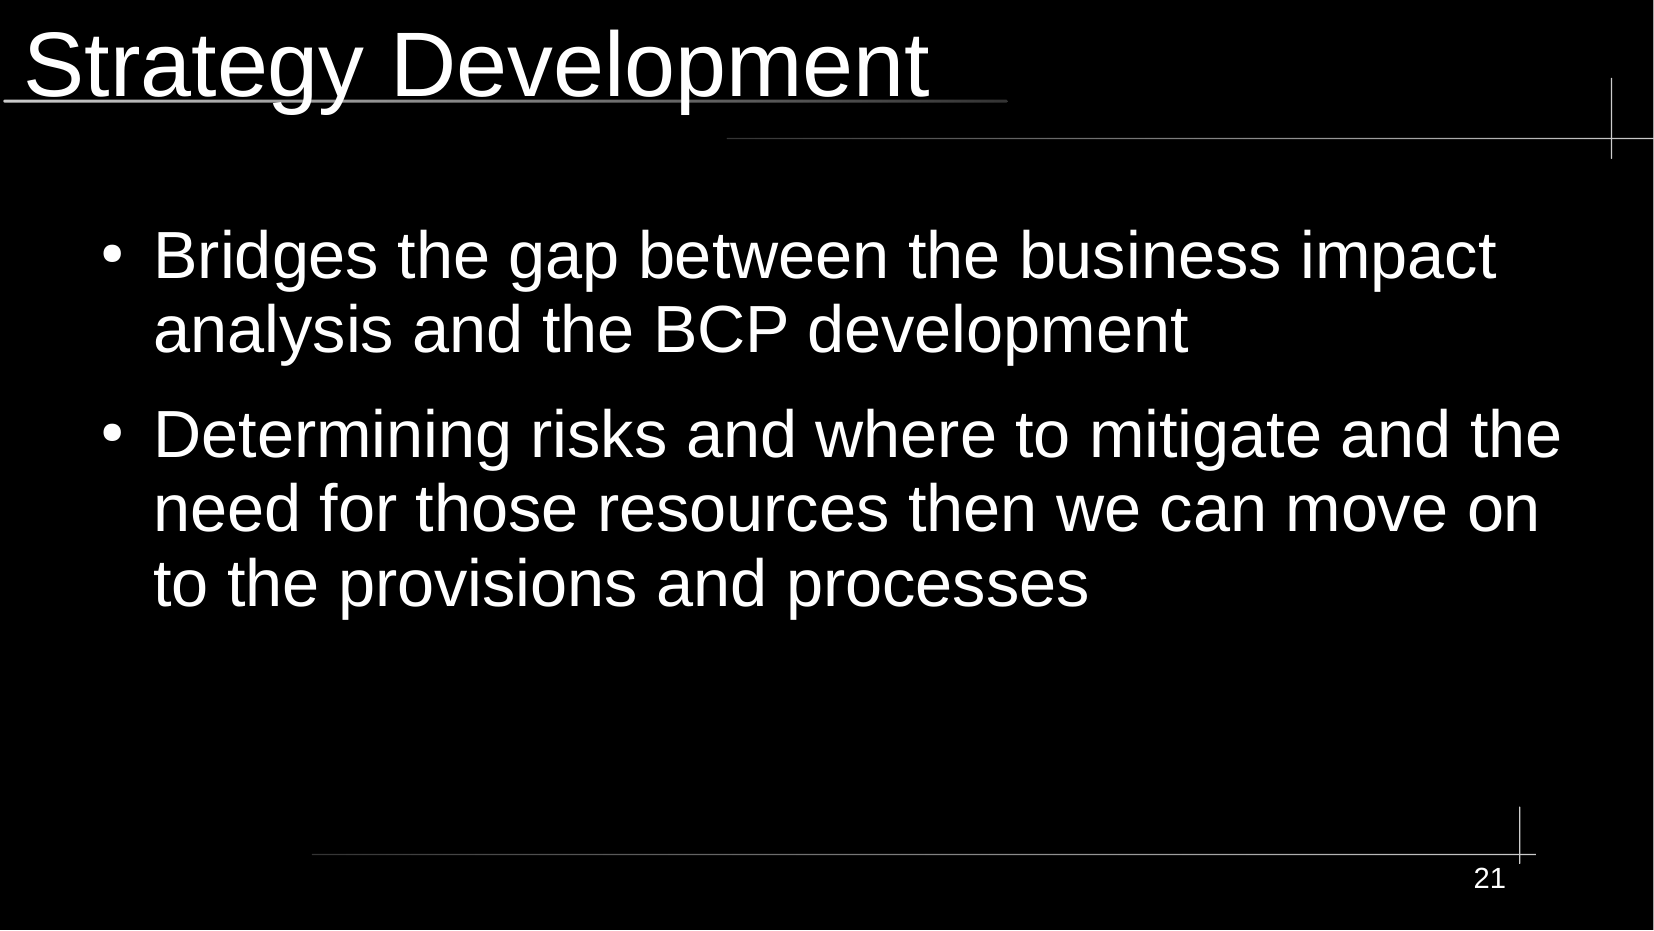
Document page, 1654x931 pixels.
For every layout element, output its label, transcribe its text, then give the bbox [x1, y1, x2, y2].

list Bridges the gap between the business impact analysis and the BCP development Determining risks and where to mitigate and the need for those resources then we can move on to the provisions and processes [82, 217, 1571, 851]
title Strategy Development [23, 11, 1589, 119]
